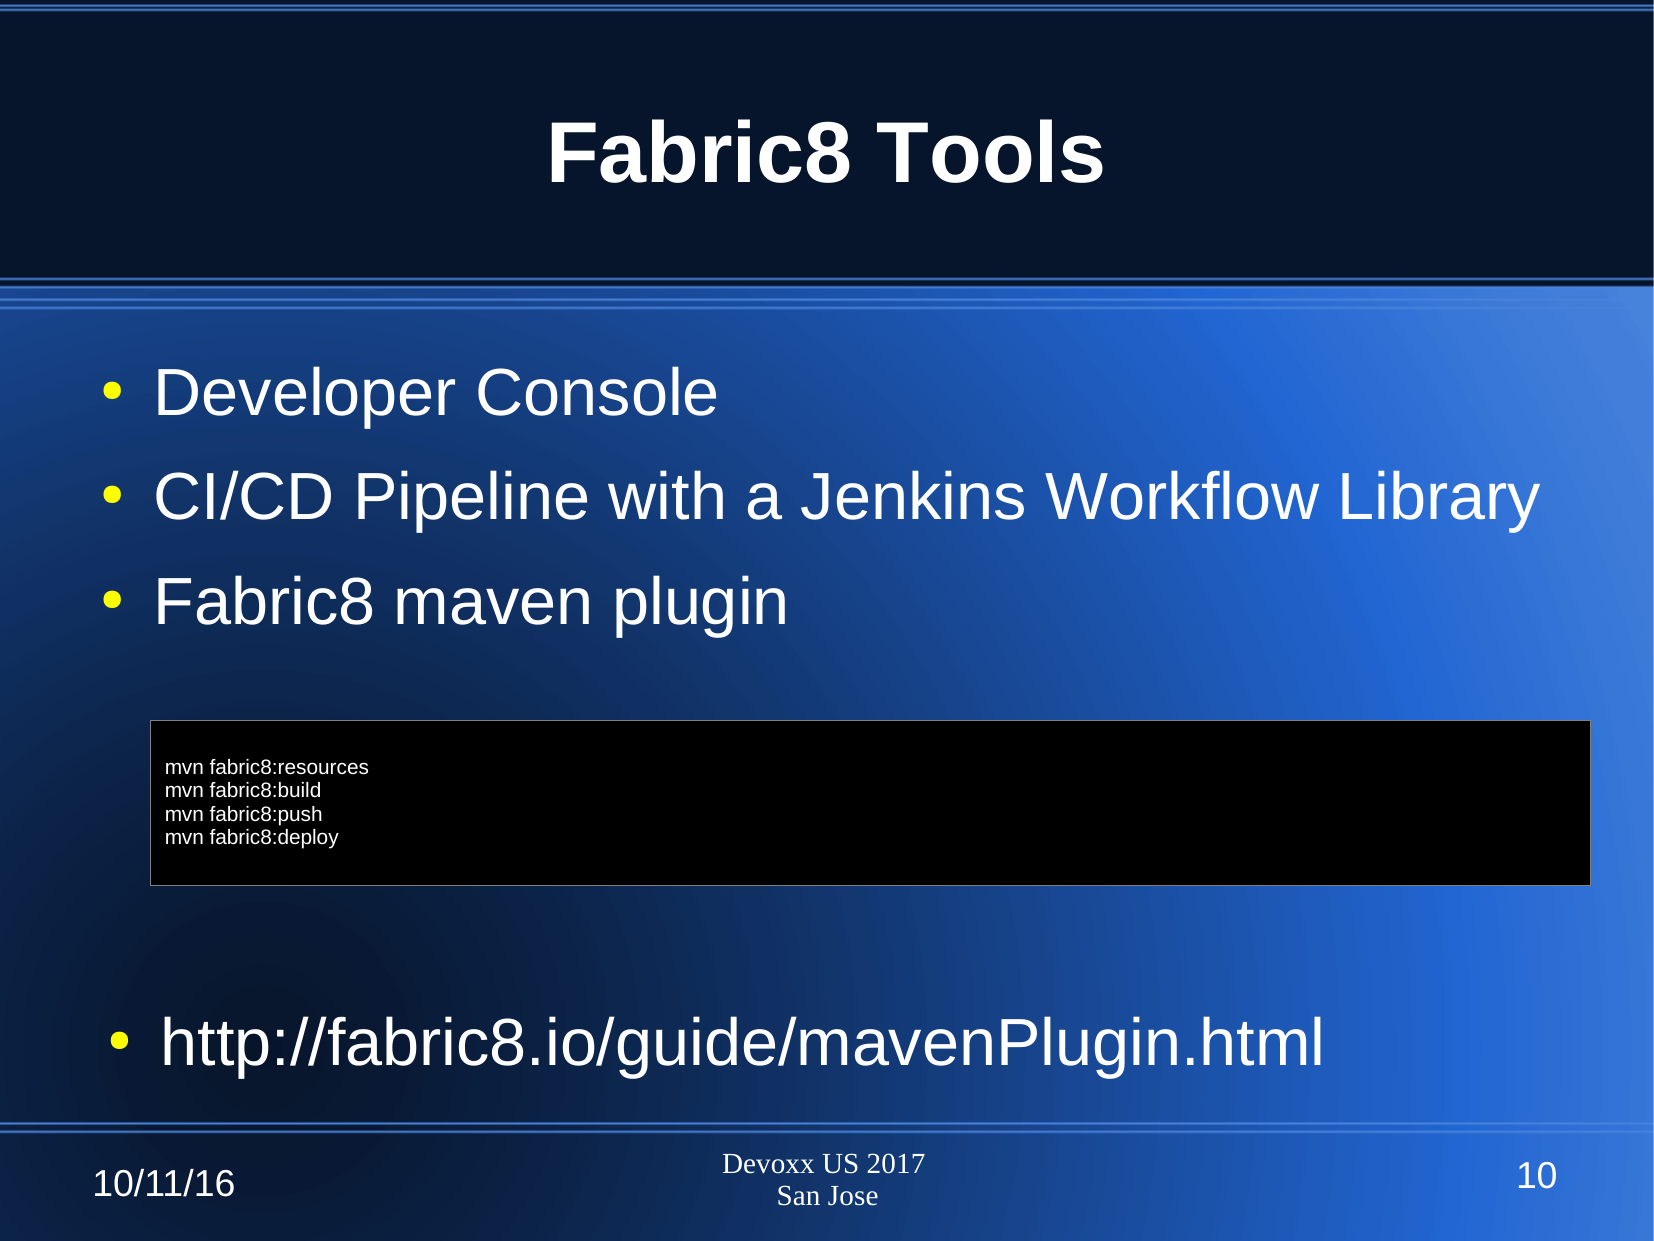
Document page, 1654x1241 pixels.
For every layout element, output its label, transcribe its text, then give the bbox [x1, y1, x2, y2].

list Developer Console CI/CD Pipeline with a Jenkins Workflow Library Fabric8 maven plugin [82, 355, 1571, 1058]
picture [0, 0, 1654, 1241]
text_box http://fabric8.io/guide/mavenPlugin.html [90, 1005, 1359, 1080]
title Fabric8 Tools [82, 49, 1571, 257]
text_box mvn fabric8:resources mvn fabric8:build mvn fabric8:push mvn fabric8:deploy [150, 720, 1591, 886]
